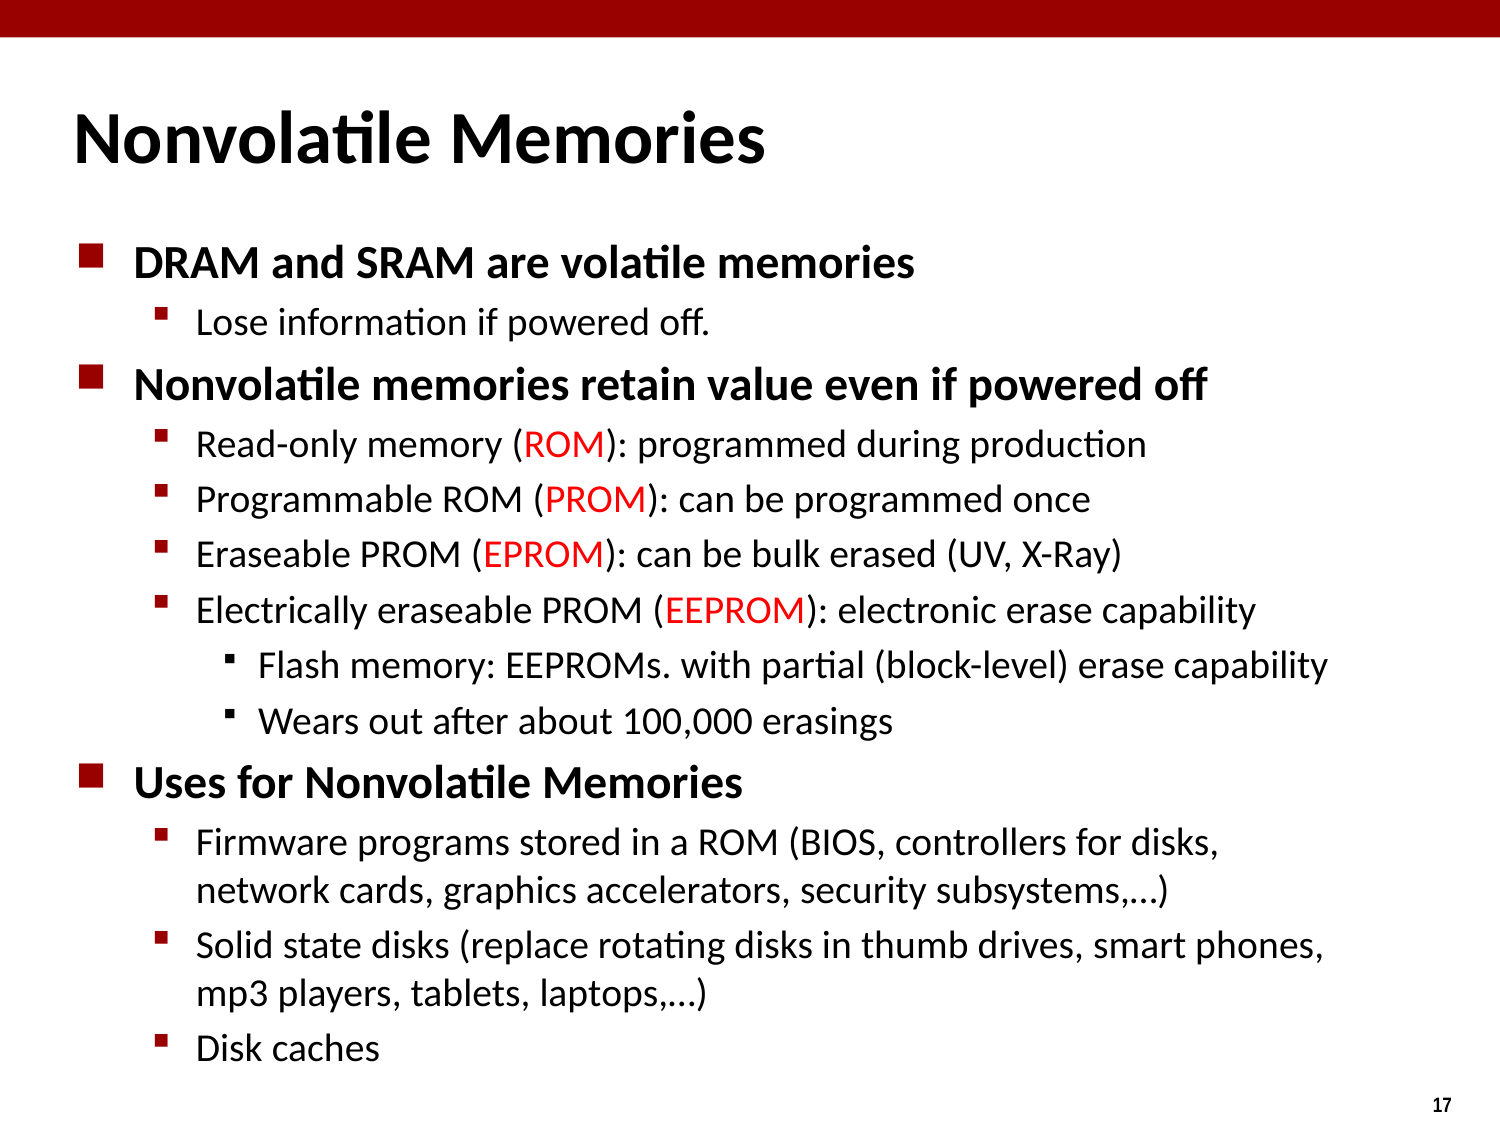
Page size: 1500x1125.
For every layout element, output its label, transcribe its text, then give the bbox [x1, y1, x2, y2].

list DRAM and SRAM are volatile memories Lose information if powered off. Nonvolatile memories retain value even if powered off Read-only memory (ROM): programmed during production Programmable ROM (PROM): can be programmed once Eraseable PROM (EPROM): can be bulk erased (UV, X-Ray) Electrically eraseable PROM (EEPROM): electronic erase capability Flash memory: EEPROMs. with partial (block-level) erase capability Wears out after about 100,000 erasings Uses for Nonvolatile Memories Firmware programs stored in a ROM (BIOS, controllers for disks, network cards, graphics accelerators, security subsystems,…) Solid state disks (replace rotating disks in thumb drives, smart phones, mp3 players, tablets, laptops,…) Disk caches [65, 223, 1361, 1088]
title Nonvolatile Memories [58, 71, 1304, 197]
